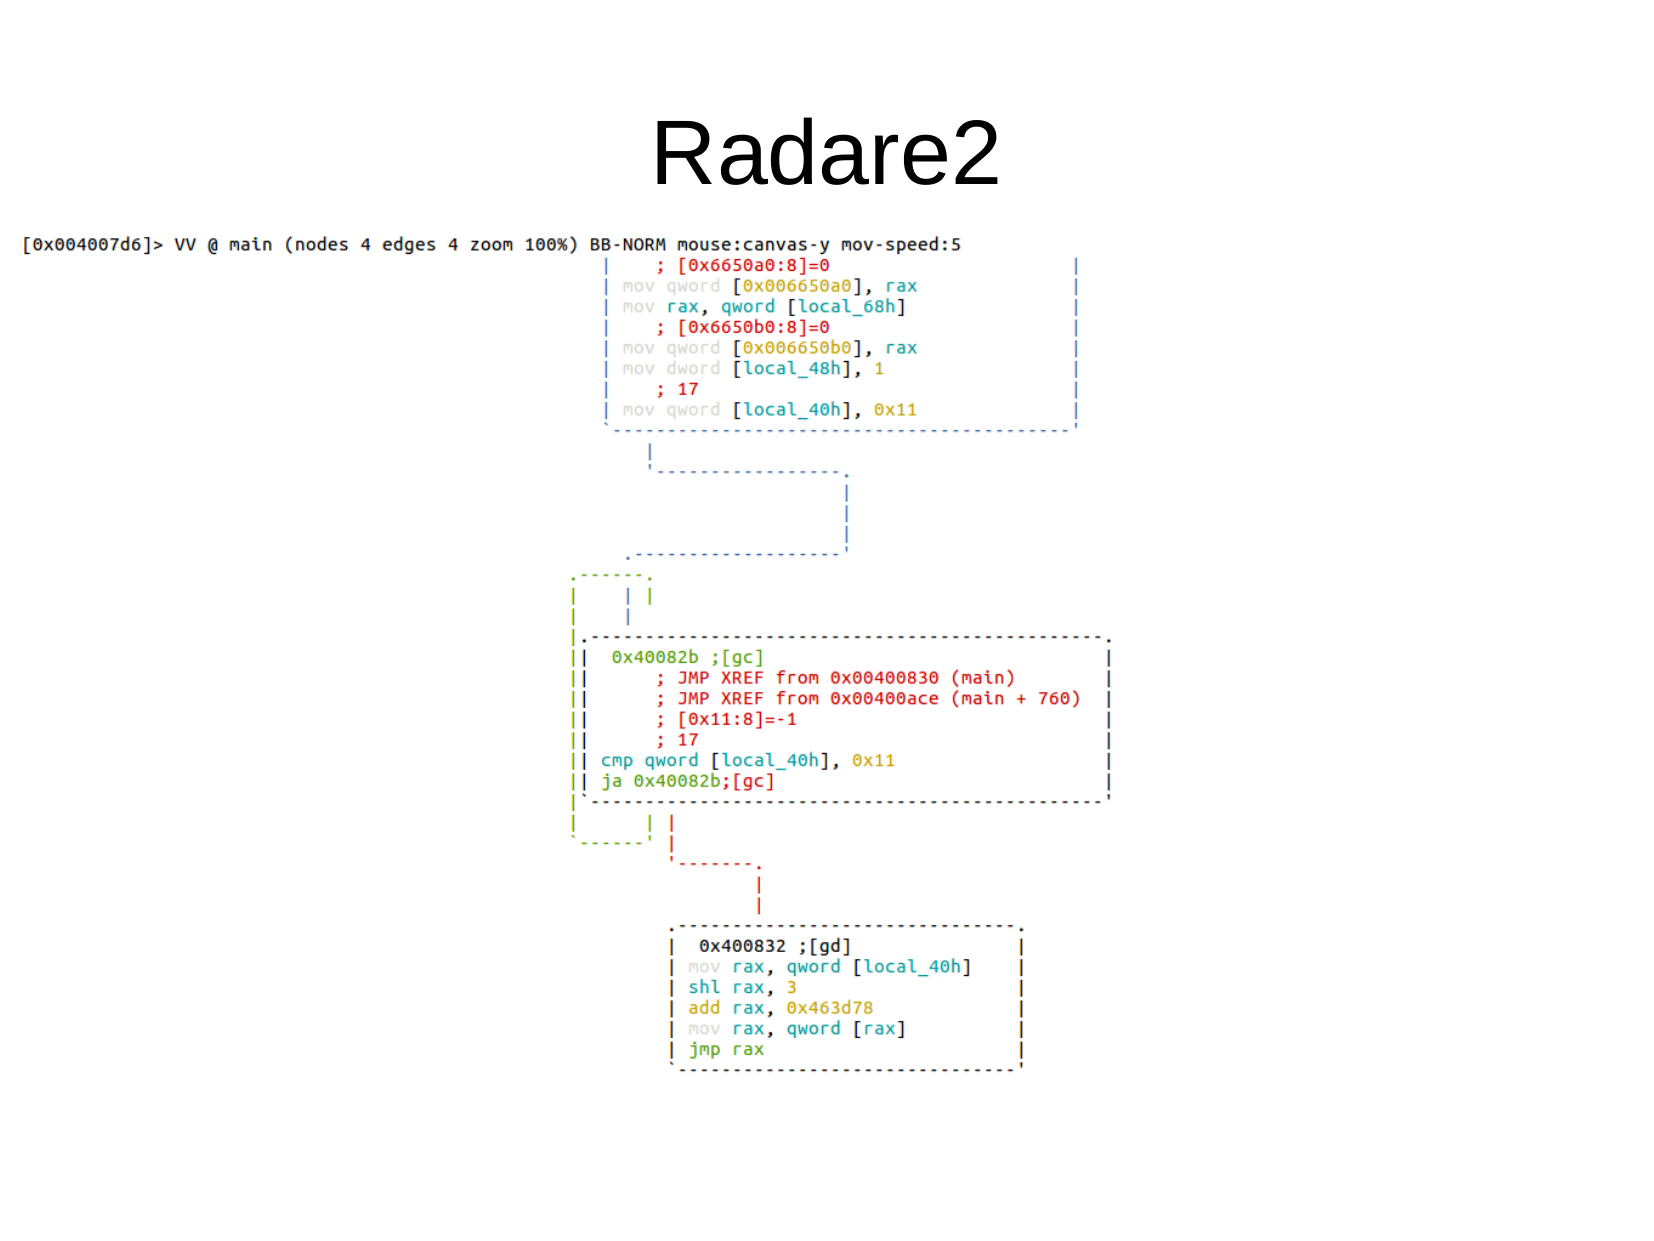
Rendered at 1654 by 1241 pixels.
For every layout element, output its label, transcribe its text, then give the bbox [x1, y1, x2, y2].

picture [23, 236, 1654, 1134]
title Radare2 [82, 49, 1571, 236]
